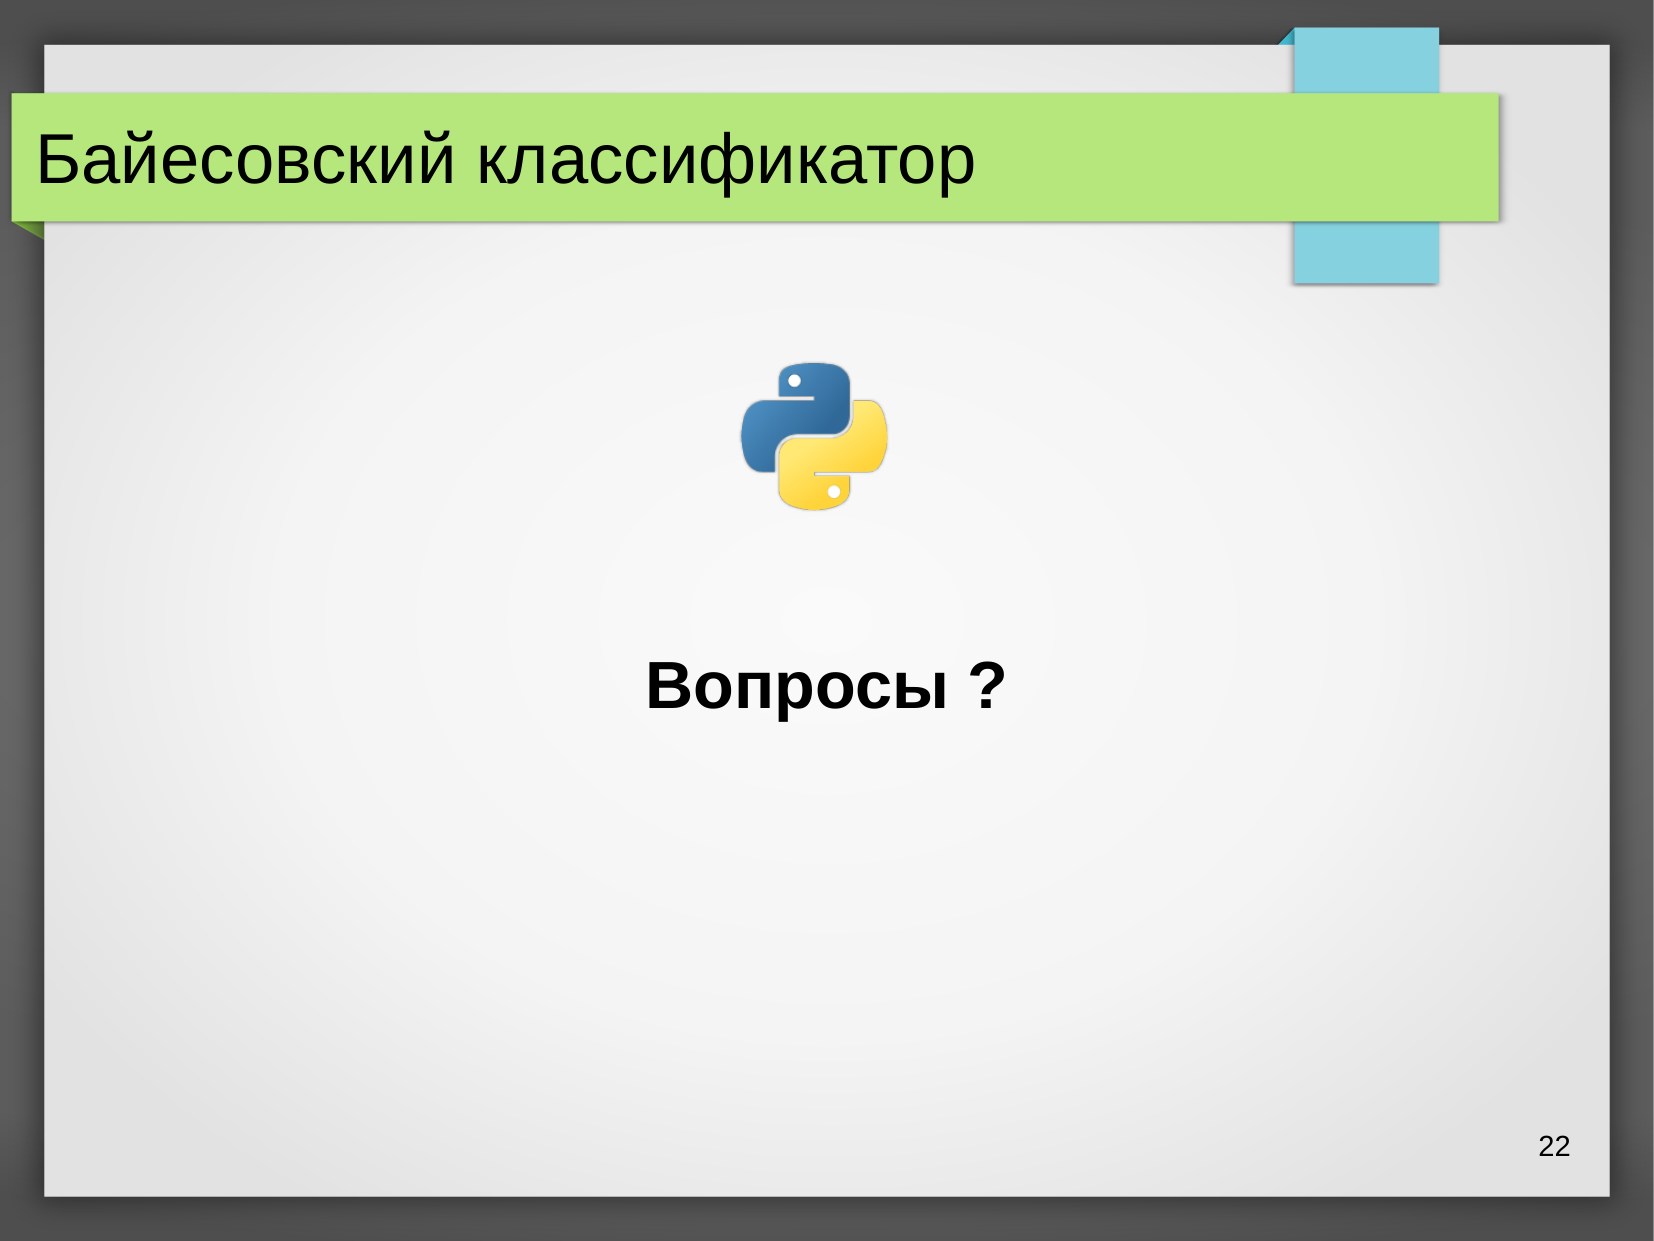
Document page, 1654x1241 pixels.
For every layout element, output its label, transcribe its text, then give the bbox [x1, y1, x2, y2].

picture [0, 0, 1654, 1241]
subtitle Вопросы ? [82, 236, 1571, 1134]
title Байесовский классификатор [34, 118, 1488, 200]
